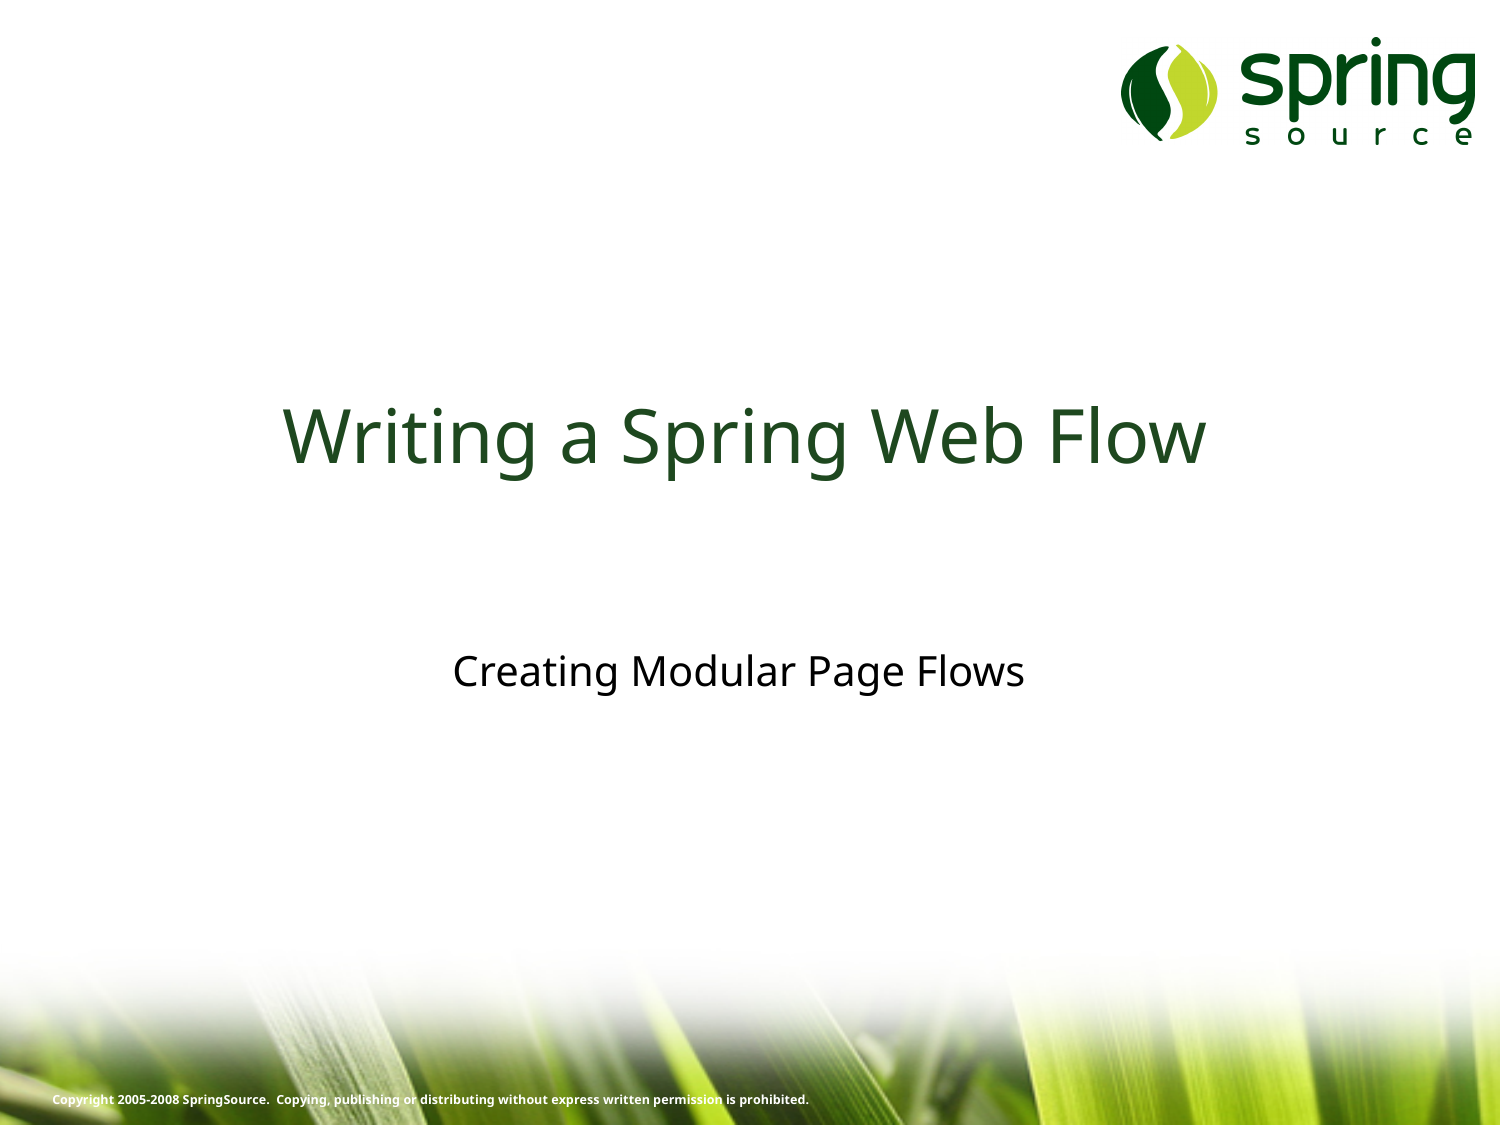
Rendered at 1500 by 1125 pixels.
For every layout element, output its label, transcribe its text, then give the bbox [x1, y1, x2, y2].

title Writing a Spring Web Flow [107, 340, 1383, 529]
picture [0, 944, 1500, 1125]
picture [1121, 37, 1475, 145]
subtitle Creating Modular Page Flows [214, 499, 1265, 788]
